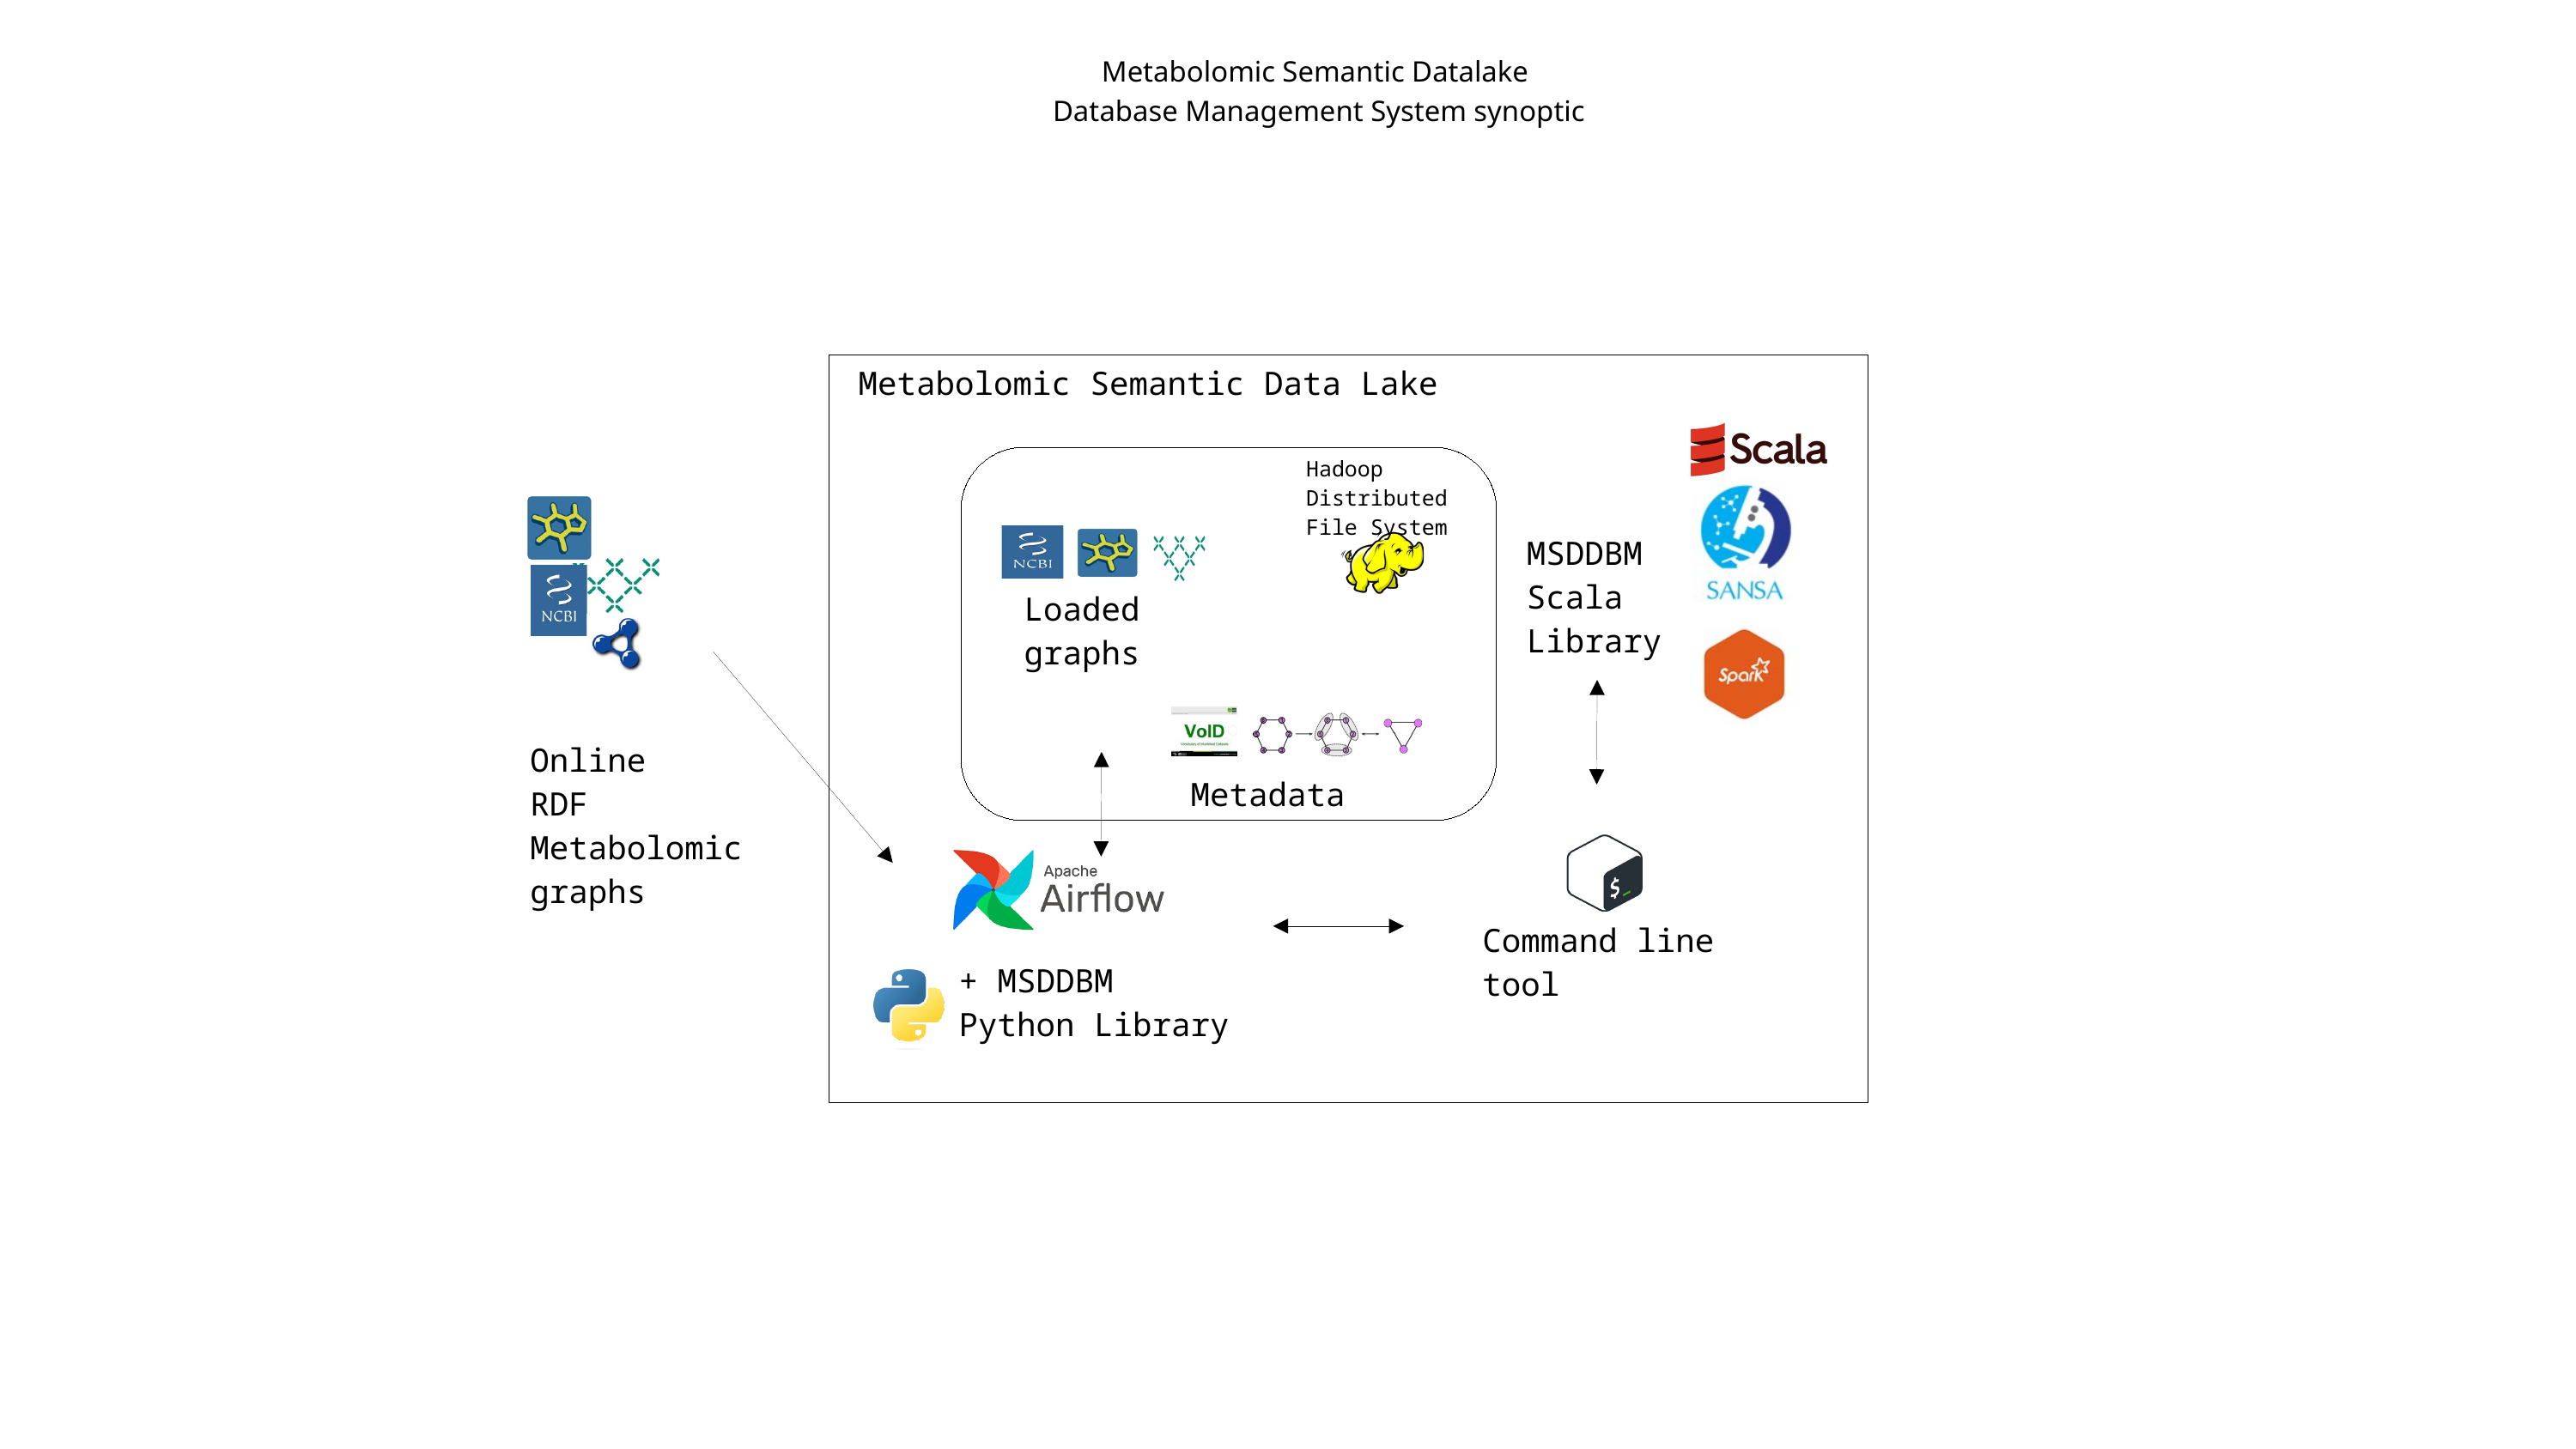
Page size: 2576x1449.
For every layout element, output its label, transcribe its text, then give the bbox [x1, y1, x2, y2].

text_box Loaded graphs [1011, 580, 1181, 674]
text_box [1074, 526, 1140, 579]
text_box + MSDDBM Python Library [945, 952, 1326, 1062]
text_box Online RDF Metabolomic graphs [517, 731, 795, 873]
text_box Metabolomic Semantic Data Lake [845, 355, 1497, 464]
text_box Hadoop Distributed File System [1293, 464, 1497, 557]
text_box MSDDBM Scala Library [1514, 524, 1833, 634]
text_box [1643, 597, 1846, 751]
picture [1253, 712, 1422, 756]
text_box [1153, 536, 1206, 581]
text_box [1561, 834, 1648, 911]
picture [952, 849, 1164, 931]
picture [1687, 421, 1830, 478]
text_box [524, 493, 660, 675]
text_box Metabolomic Semantic Datalake Database Management System synoptic [963, 47, 1675, 127]
text_box [1692, 478, 1795, 524]
text_box [1341, 557, 1425, 595]
text_box Metadata [1177, 766, 1428, 811]
picture [873, 969, 946, 1050]
picture [1171, 706, 1237, 756]
text_box Command line tool [1469, 911, 1775, 989]
text_box [1001, 525, 1064, 579]
